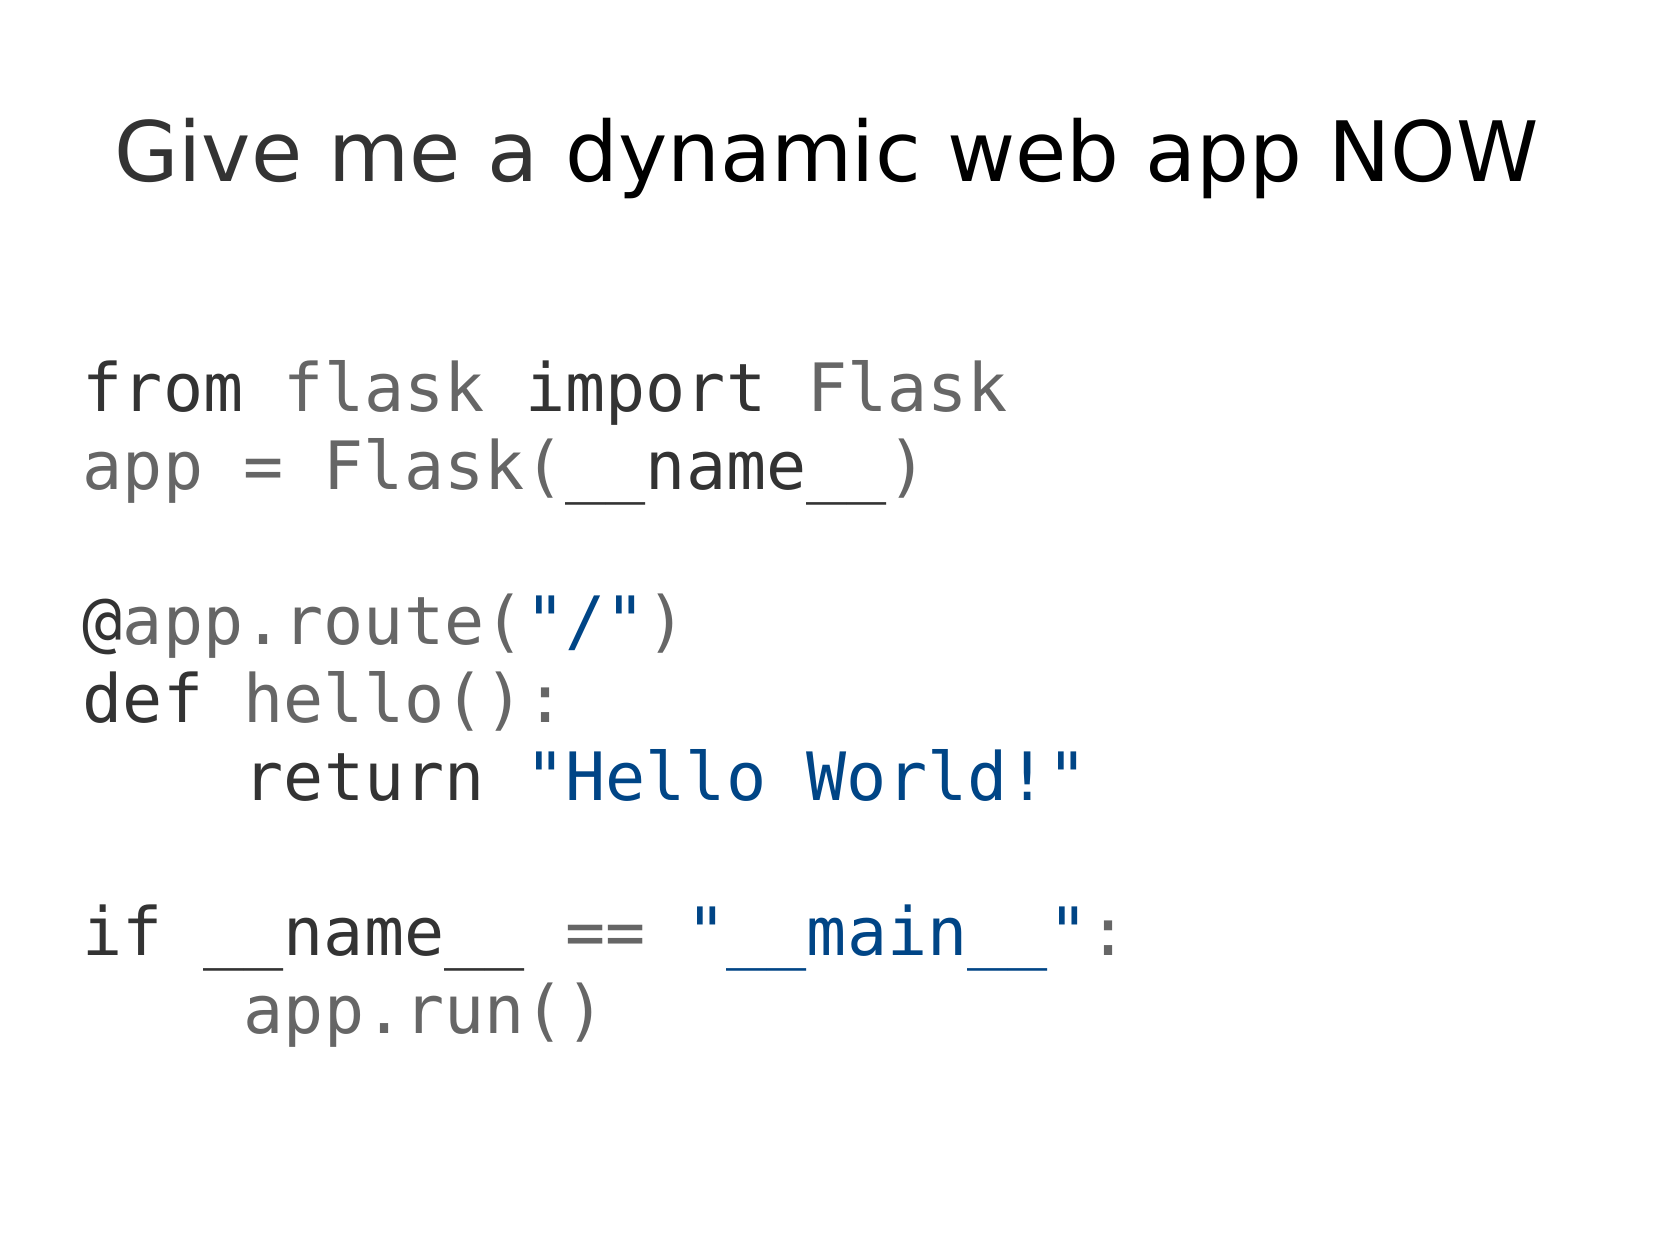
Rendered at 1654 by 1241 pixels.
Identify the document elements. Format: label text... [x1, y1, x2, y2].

subtitle from flask import Flask app = Flask(__name__) @app.route("/") def hello(): return "Hello World!" if __name__ == "__main__": app.run() [82, 297, 1571, 1102]
title Give me a dynamic web app NOW [82, 49, 1571, 257]
